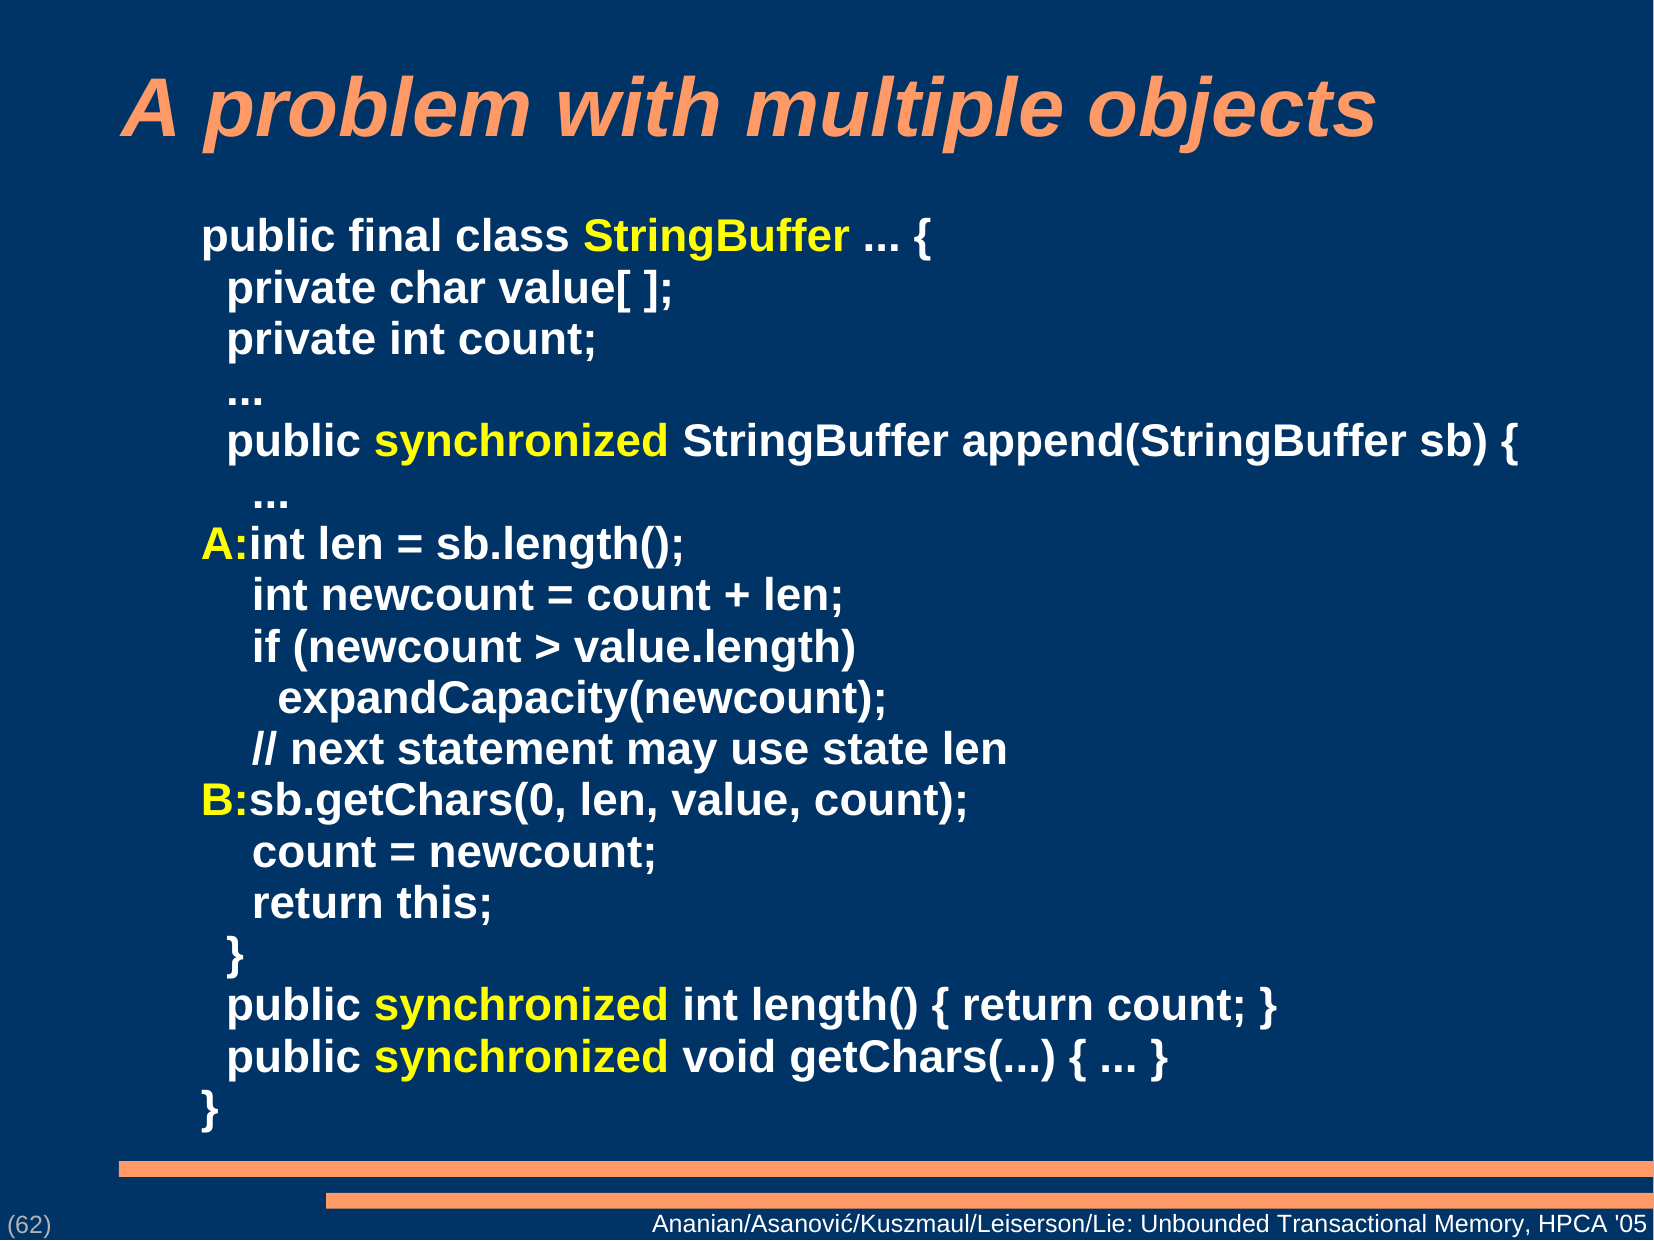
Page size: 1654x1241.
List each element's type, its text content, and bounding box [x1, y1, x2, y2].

text_box public final class StringBuffer ... { private char value[ ]; private int count; ... public synchronized StringBuffer append(StringBuffer sb) { ... A:int len = sb.length(); int newcount = count + len; if (newcount > value.length) expandCapacity(newcount); // next statement may use state len B:sb.getChars(0, len, value, count); count = newcount; return this; } public synchronized int length() { return count; } public synchronized void getChars(...) { ... } } [200, 210, 1525, 1134]
title A problem with multiple objects [121, 46, 1534, 170]
